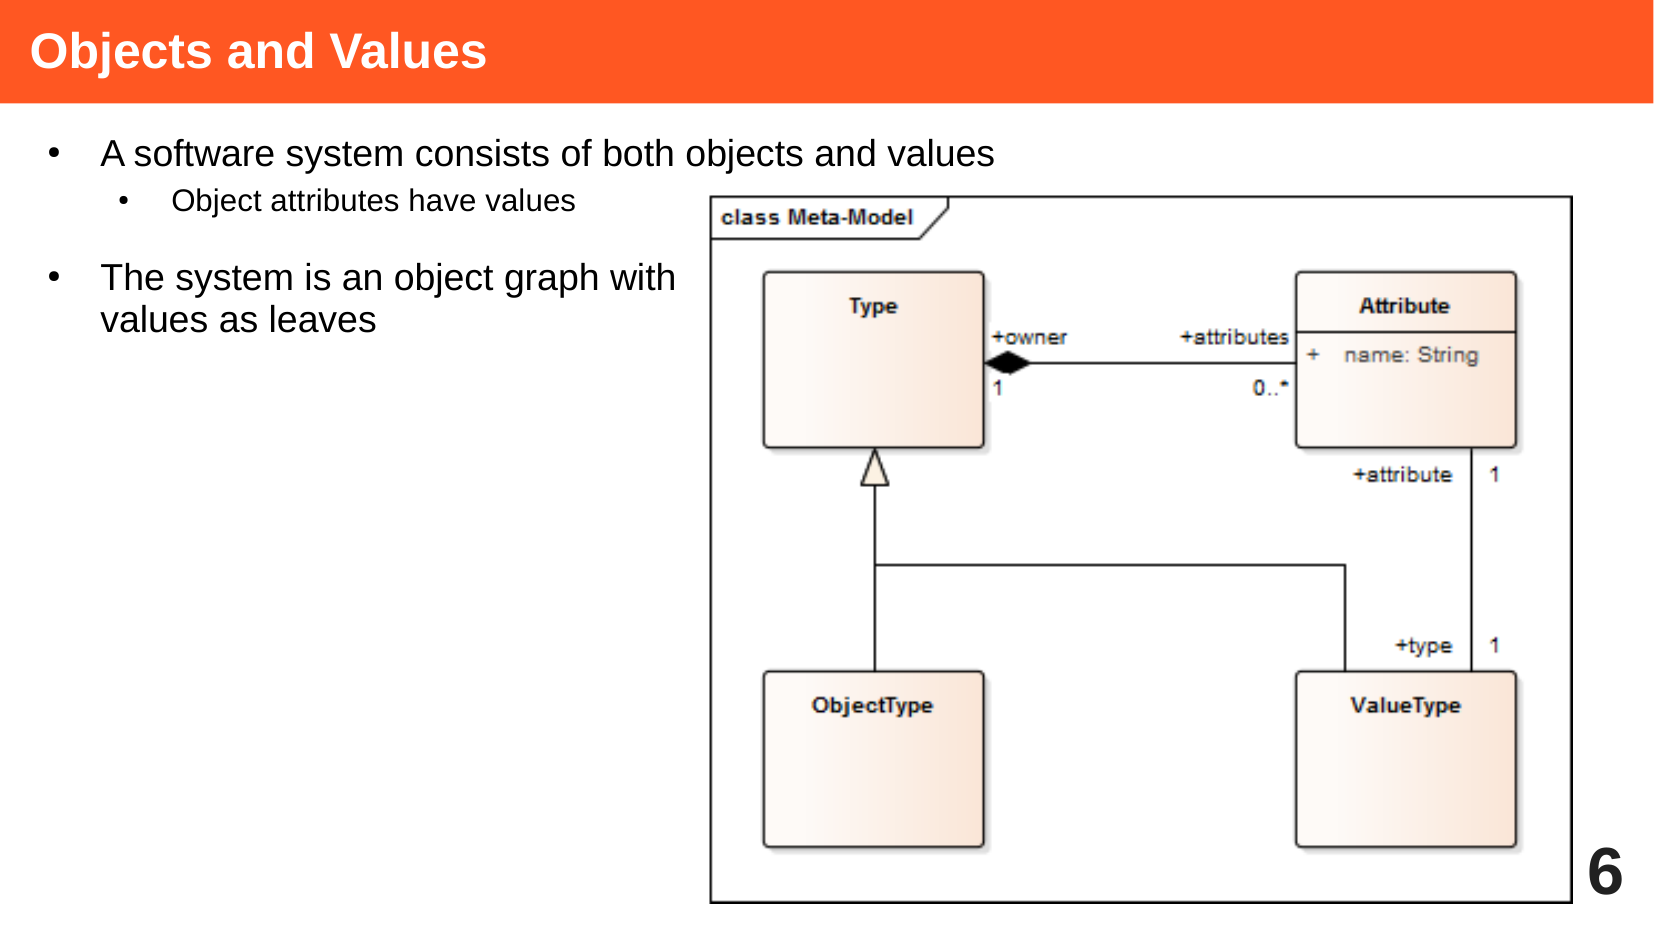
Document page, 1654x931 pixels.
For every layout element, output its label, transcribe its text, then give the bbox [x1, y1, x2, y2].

title Objects and Values [0, 0, 1654, 104]
picture [708, 194, 1573, 904]
list A software system consists of both objects and values Object attributes have values The system is an object graph with values as leaves [29, 132, 1625, 813]
